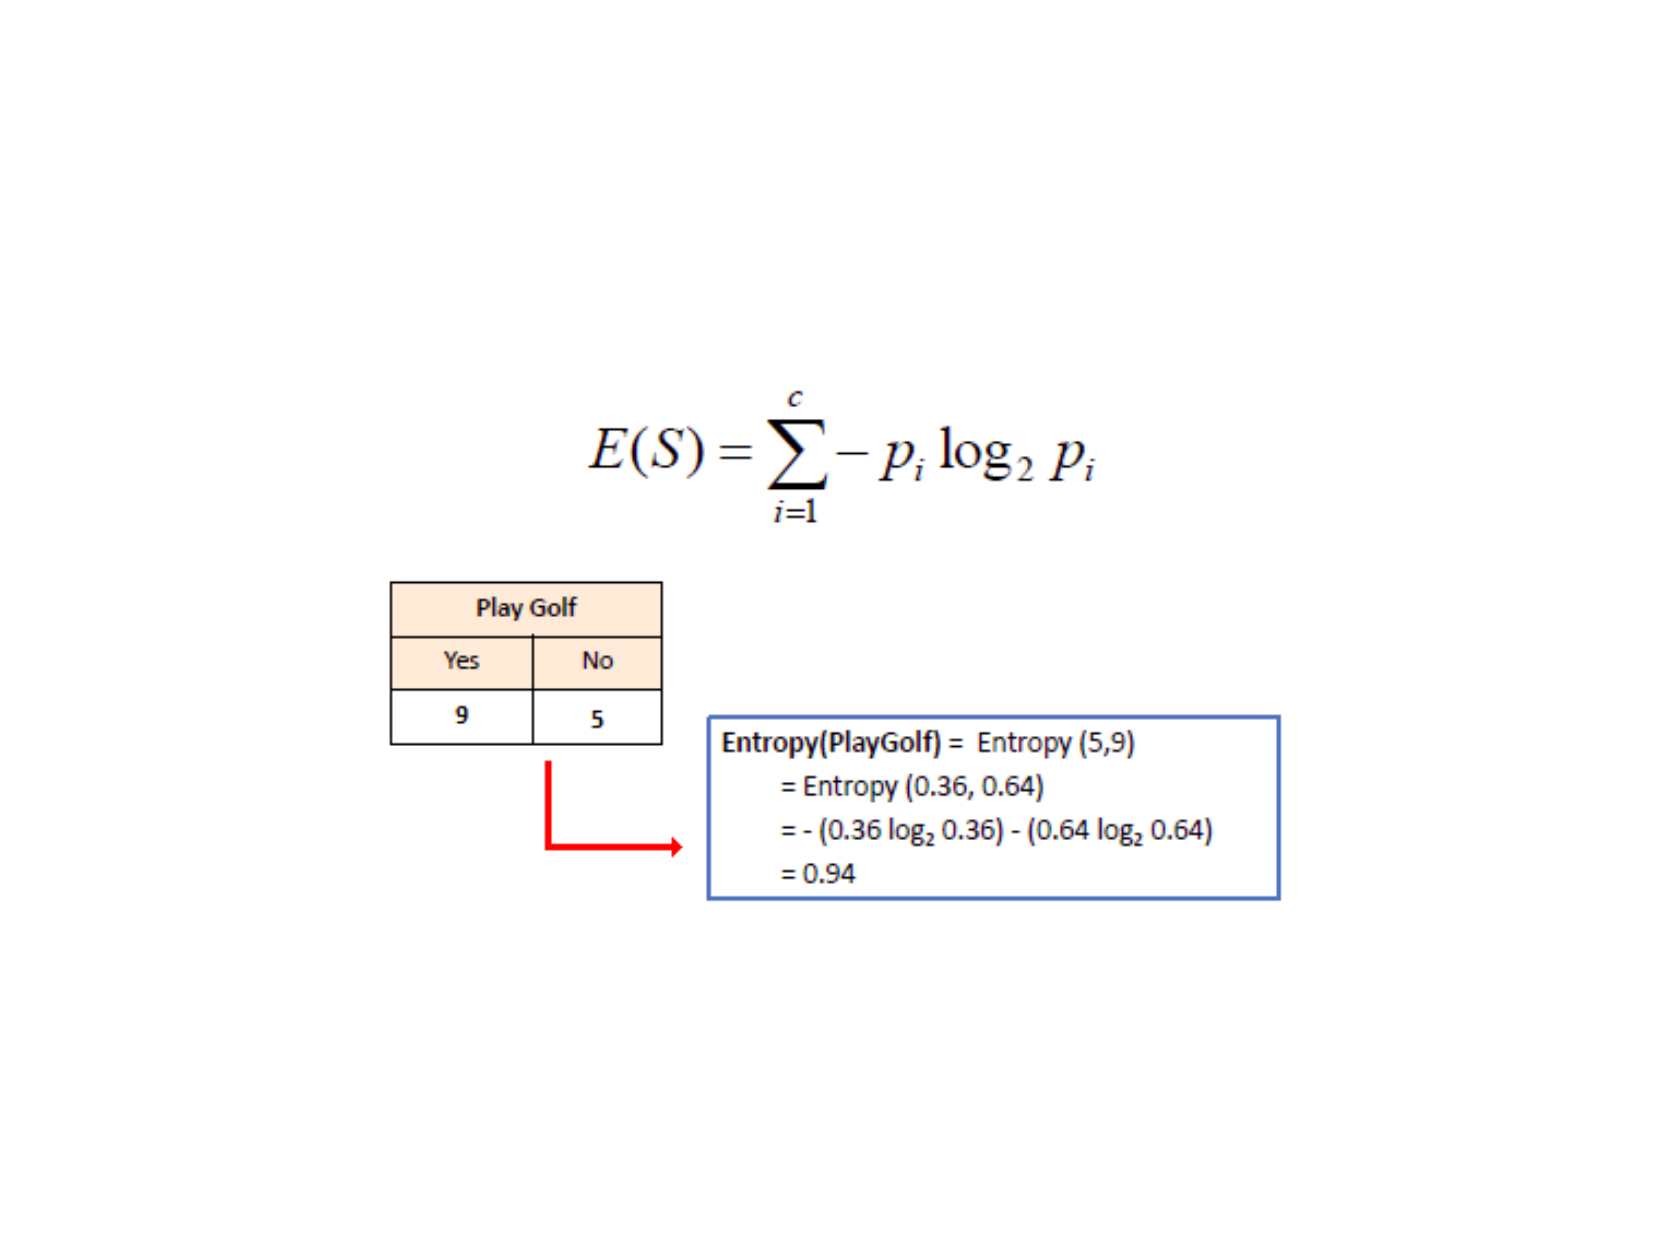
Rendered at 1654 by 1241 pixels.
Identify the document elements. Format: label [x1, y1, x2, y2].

picture [349, 348, 1323, 945]
